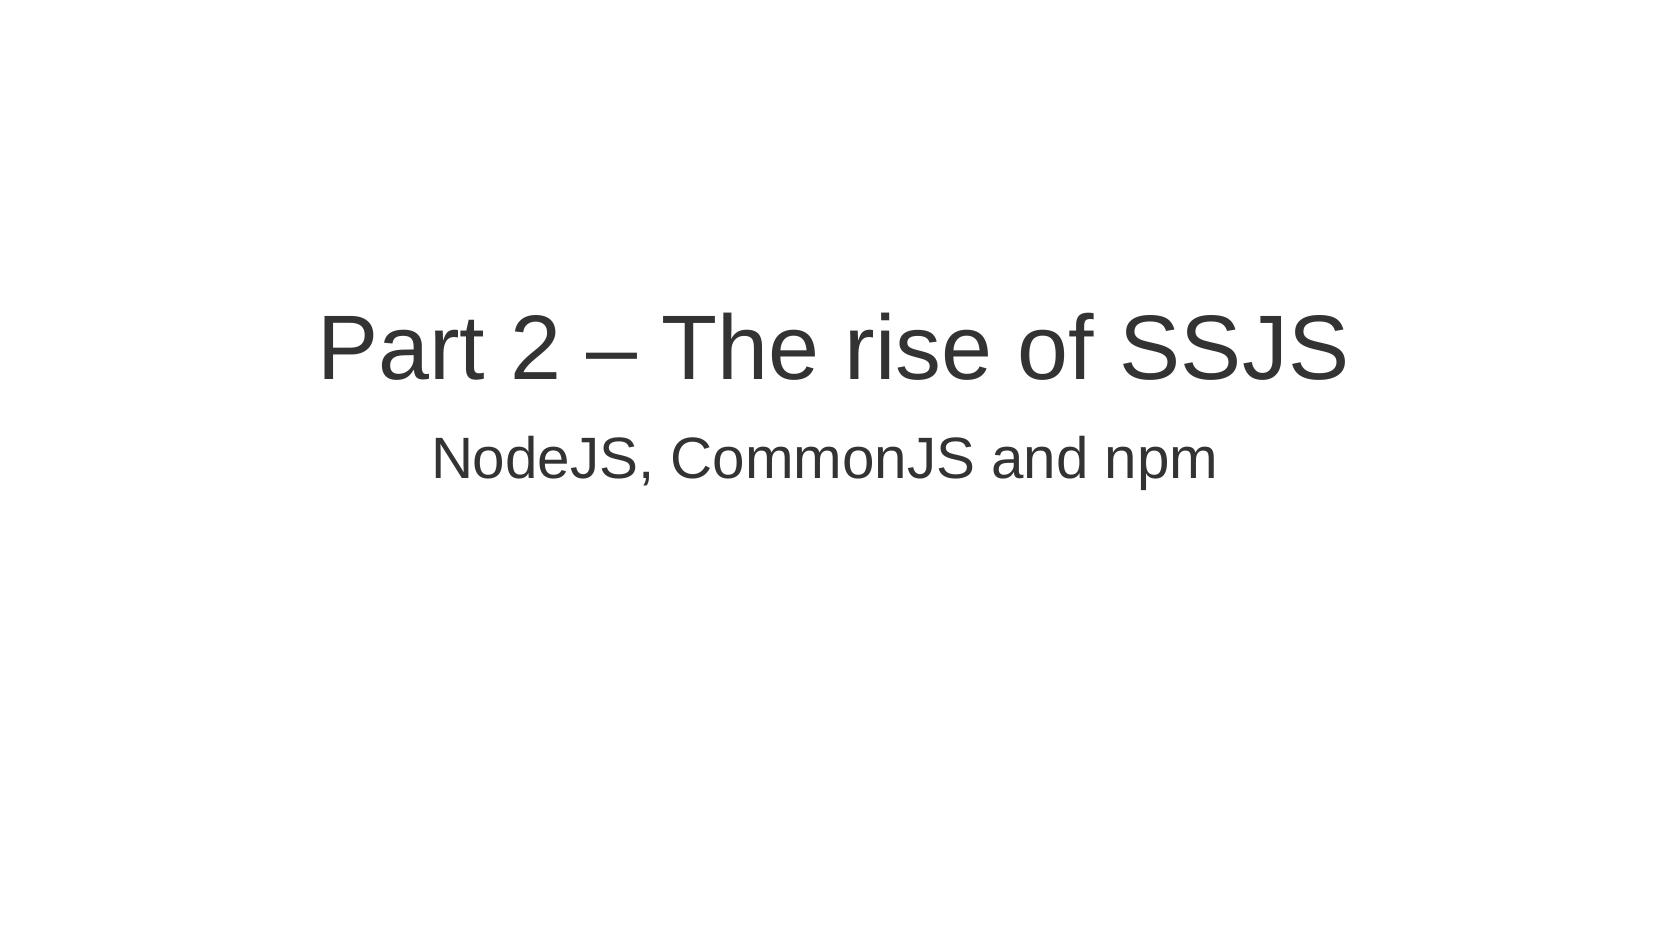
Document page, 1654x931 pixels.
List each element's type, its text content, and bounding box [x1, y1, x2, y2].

title Part 2 – The rise of SSJS [90, 270, 1579, 379]
subtitle NodeJS, CommonJS and npm [60, 379, 1591, 537]
